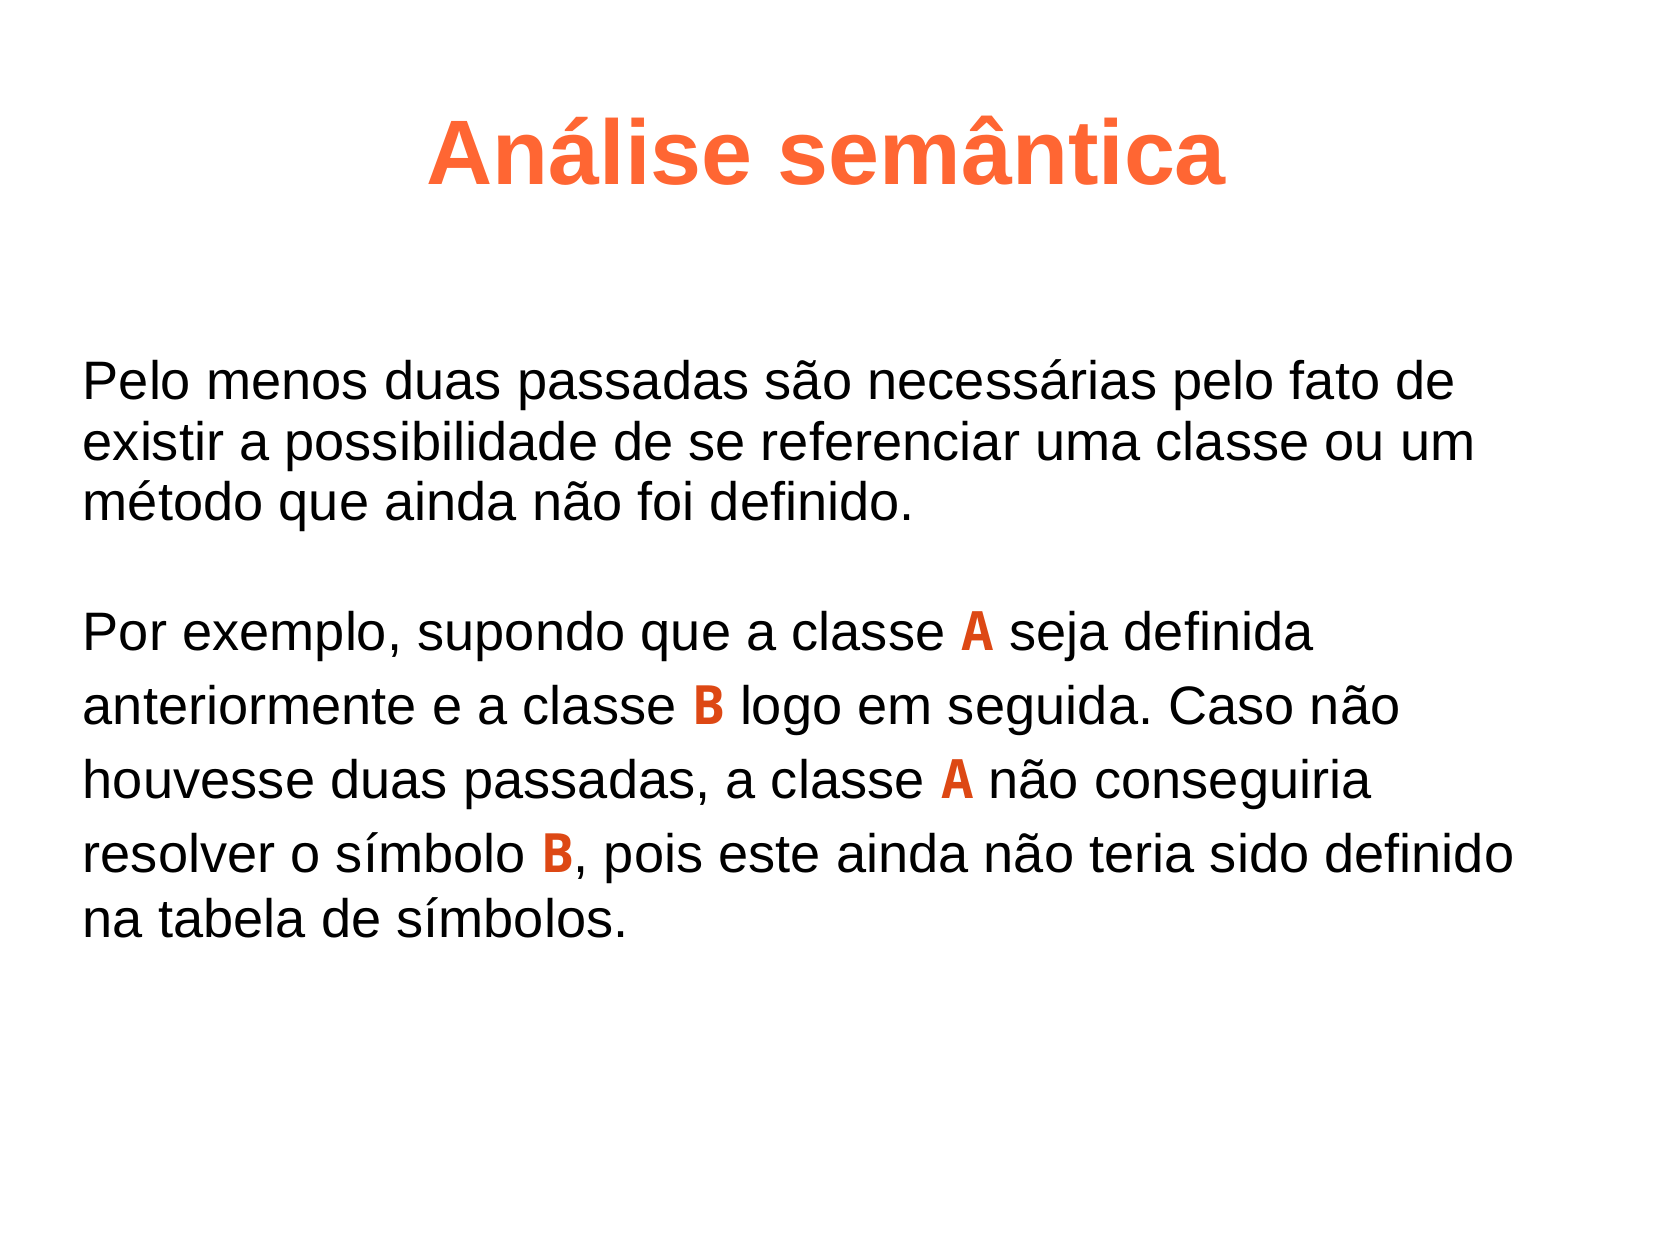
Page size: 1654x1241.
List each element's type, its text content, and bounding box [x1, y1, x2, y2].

title Análise semântica [82, 49, 1571, 257]
subtitle Pelo menos duas passadas são necessárias pelo fato de existir a possibilidade de se referenciar uma classe ou um método que ainda não foi definido. Por exemplo, supondo que a classe A seja definida anteriormente e a classe B logo em seguida. Caso não houvesse duas passadas, a classe A não conseguiria resolver o símbolo B, pois este ainda não teria sido definido na tabela de símbolos. [82, 290, 1538, 1010]
